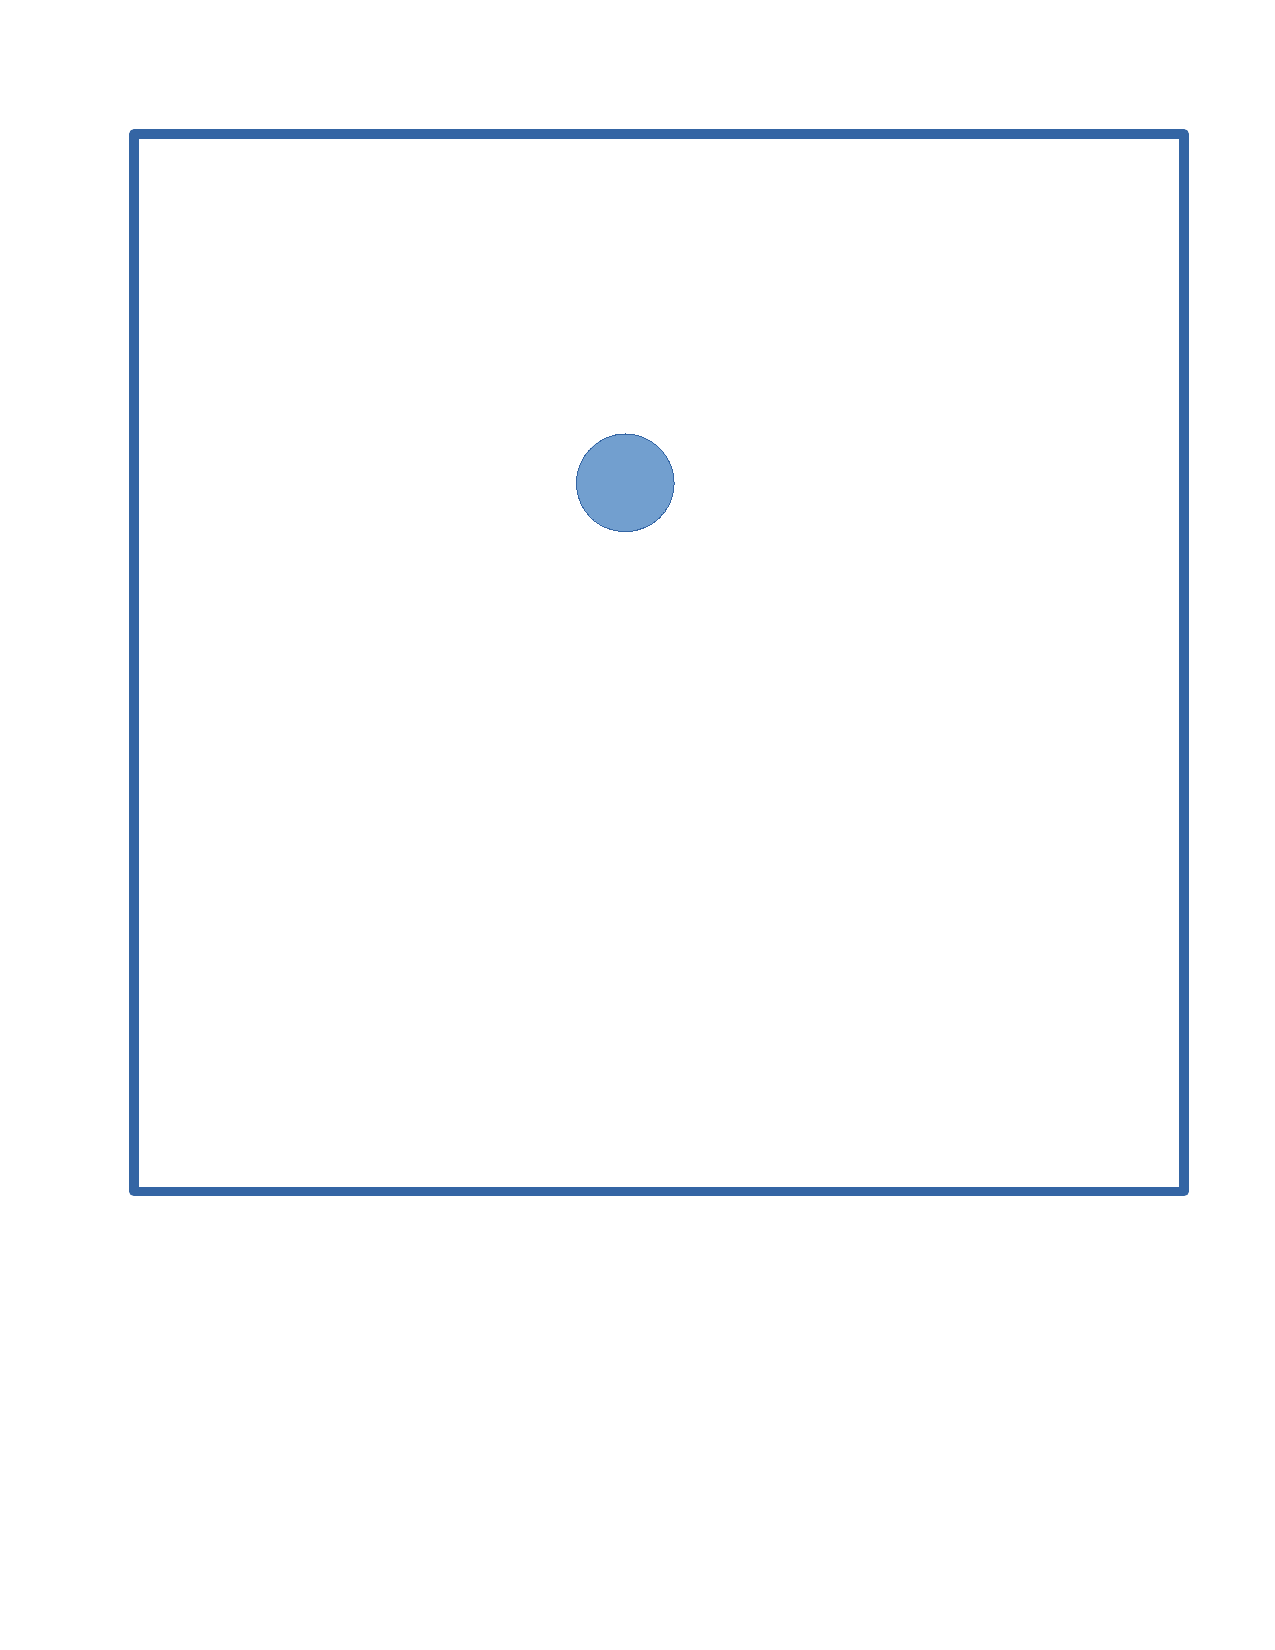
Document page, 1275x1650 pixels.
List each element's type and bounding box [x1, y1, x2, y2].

text_box [134, 133, 1185, 1192]
